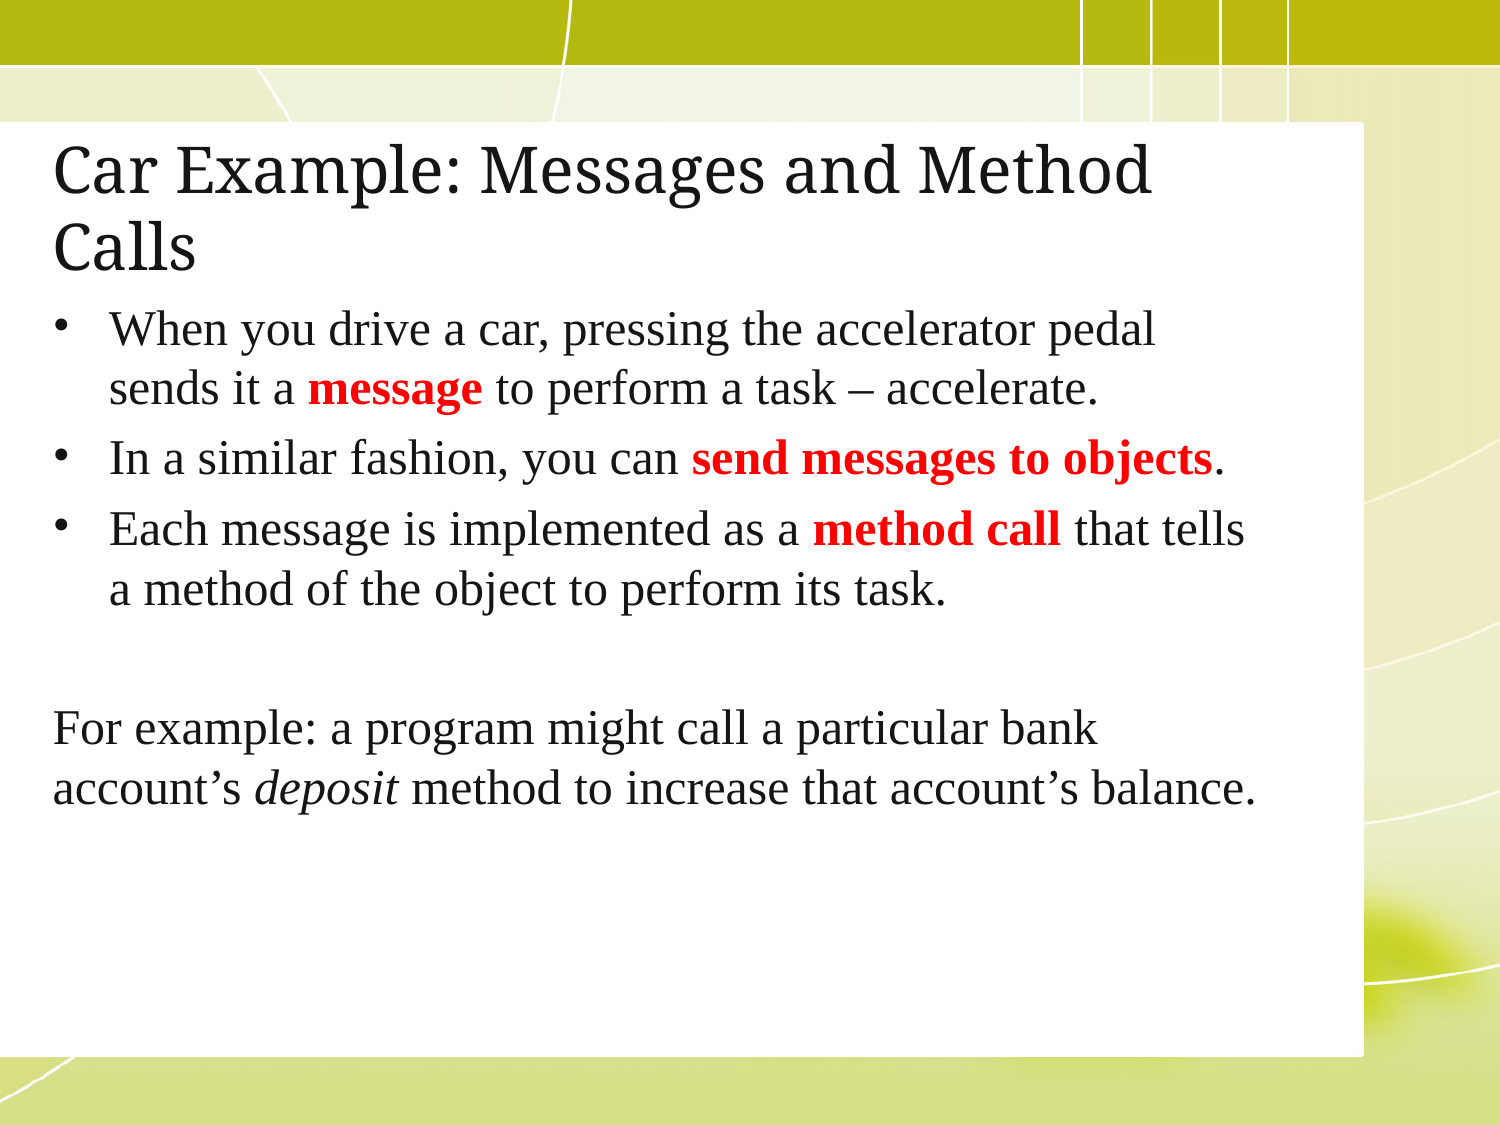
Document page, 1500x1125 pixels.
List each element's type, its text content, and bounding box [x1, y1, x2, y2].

picture [0, 0, 1500, 1125]
title Car Example: Messages and Method Calls [37, 137, 1288, 275]
list When you drive a car, pressing the accelerator pedal sends it a message to perform a task – accelerate. In a similar fashion, you can send messages to objects. Each message is implemented as a method call that tells a method of the object to perform its task. For example: a program might call a particular bank account’s deposit method to increase that account’s balance. [37, 287, 1288, 963]
